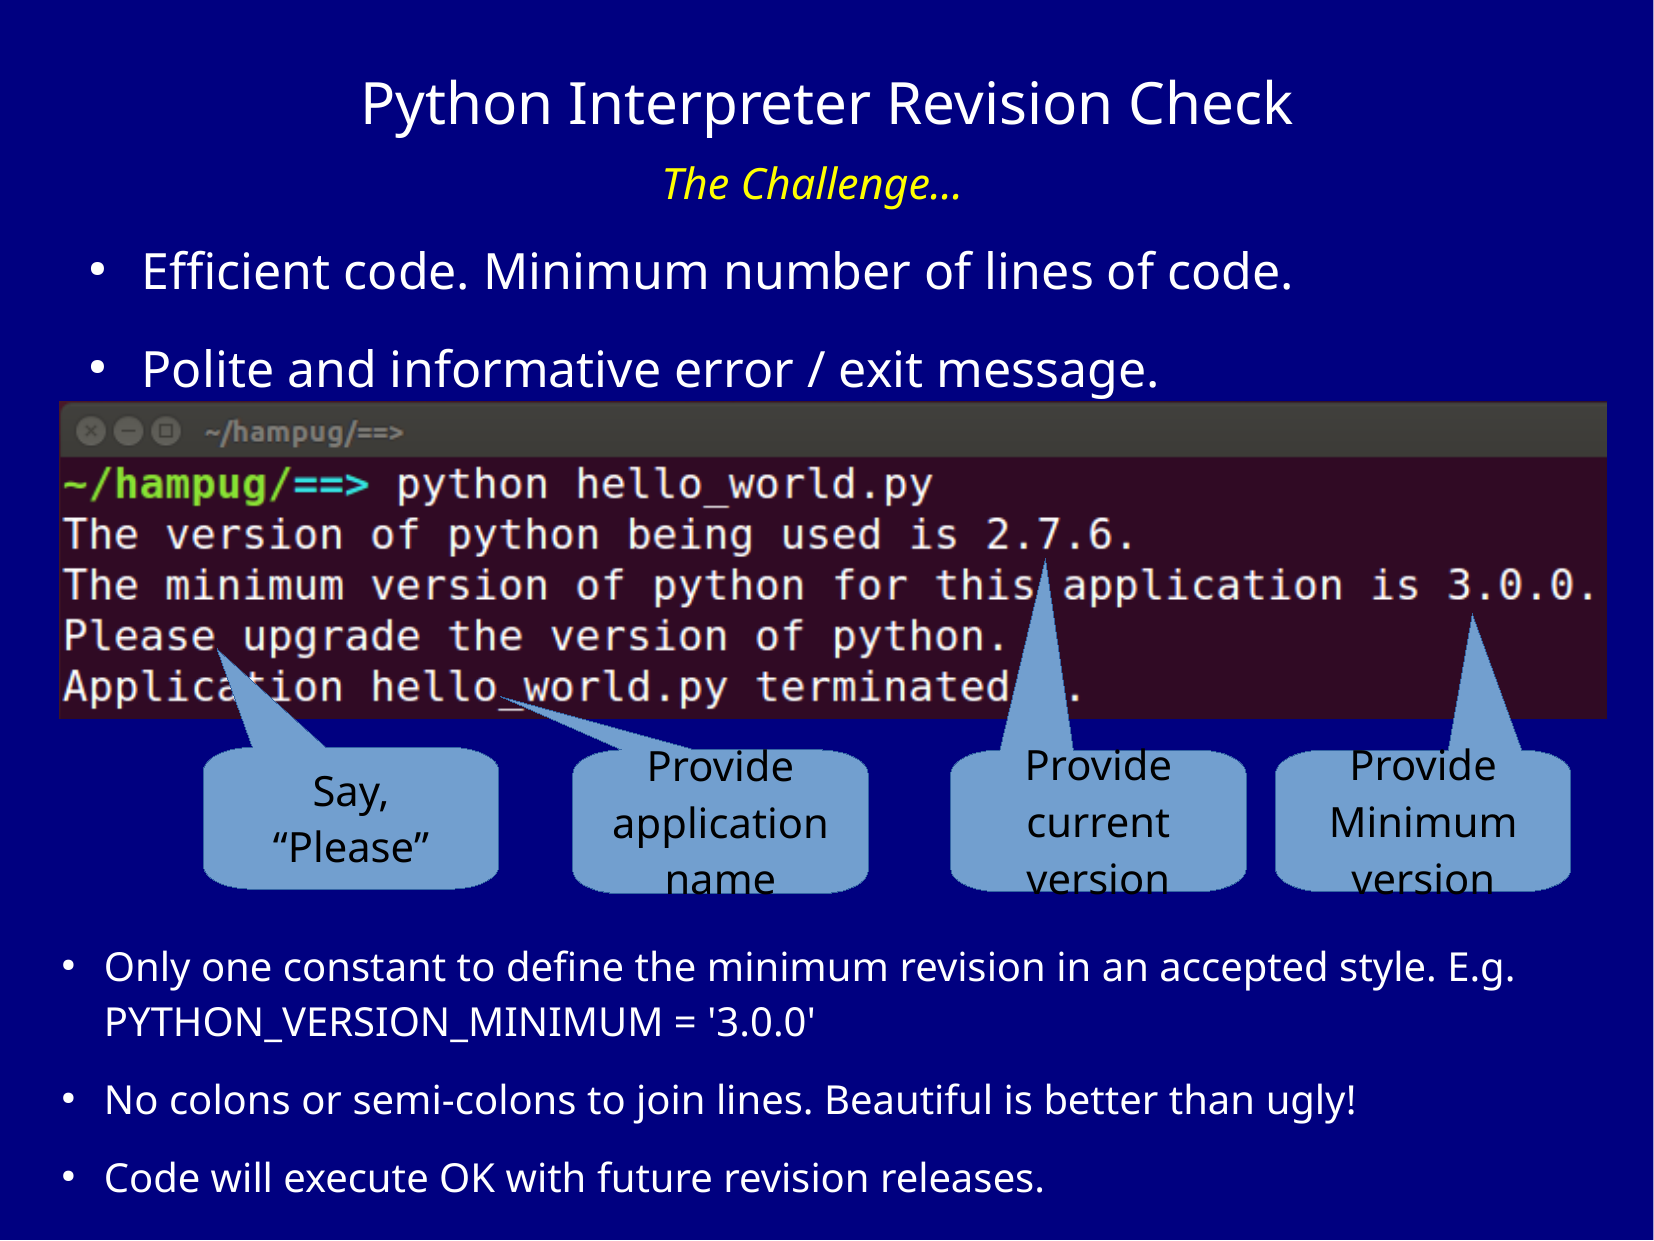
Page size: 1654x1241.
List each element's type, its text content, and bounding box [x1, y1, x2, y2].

list Only one constant to define the minimum revision in an accepted style. E.g. PYTHON_VERSION_MINIMUM = '3.0.0' No colons or semi-colons to join lines. Beautiful is better than ugly! Code will execute OK with future revision releases. [47, 938, 1571, 1205]
text_box Provide Minimum version [1275, 613, 1571, 892]
text_box Say, “Please” [203, 648, 499, 890]
list Efficient code. Minimum number of lines of code. Polite and informative error / exit message. [70, 236, 1595, 401]
picture [59, 401, 1607, 719]
text_box Provide application name [500, 696, 869, 894]
text_box Provide current version [950, 558, 1247, 892]
list The Challenge... [106, 153, 1548, 213]
title Python Interpreter Revision Check [82, 49, 1571, 154]
